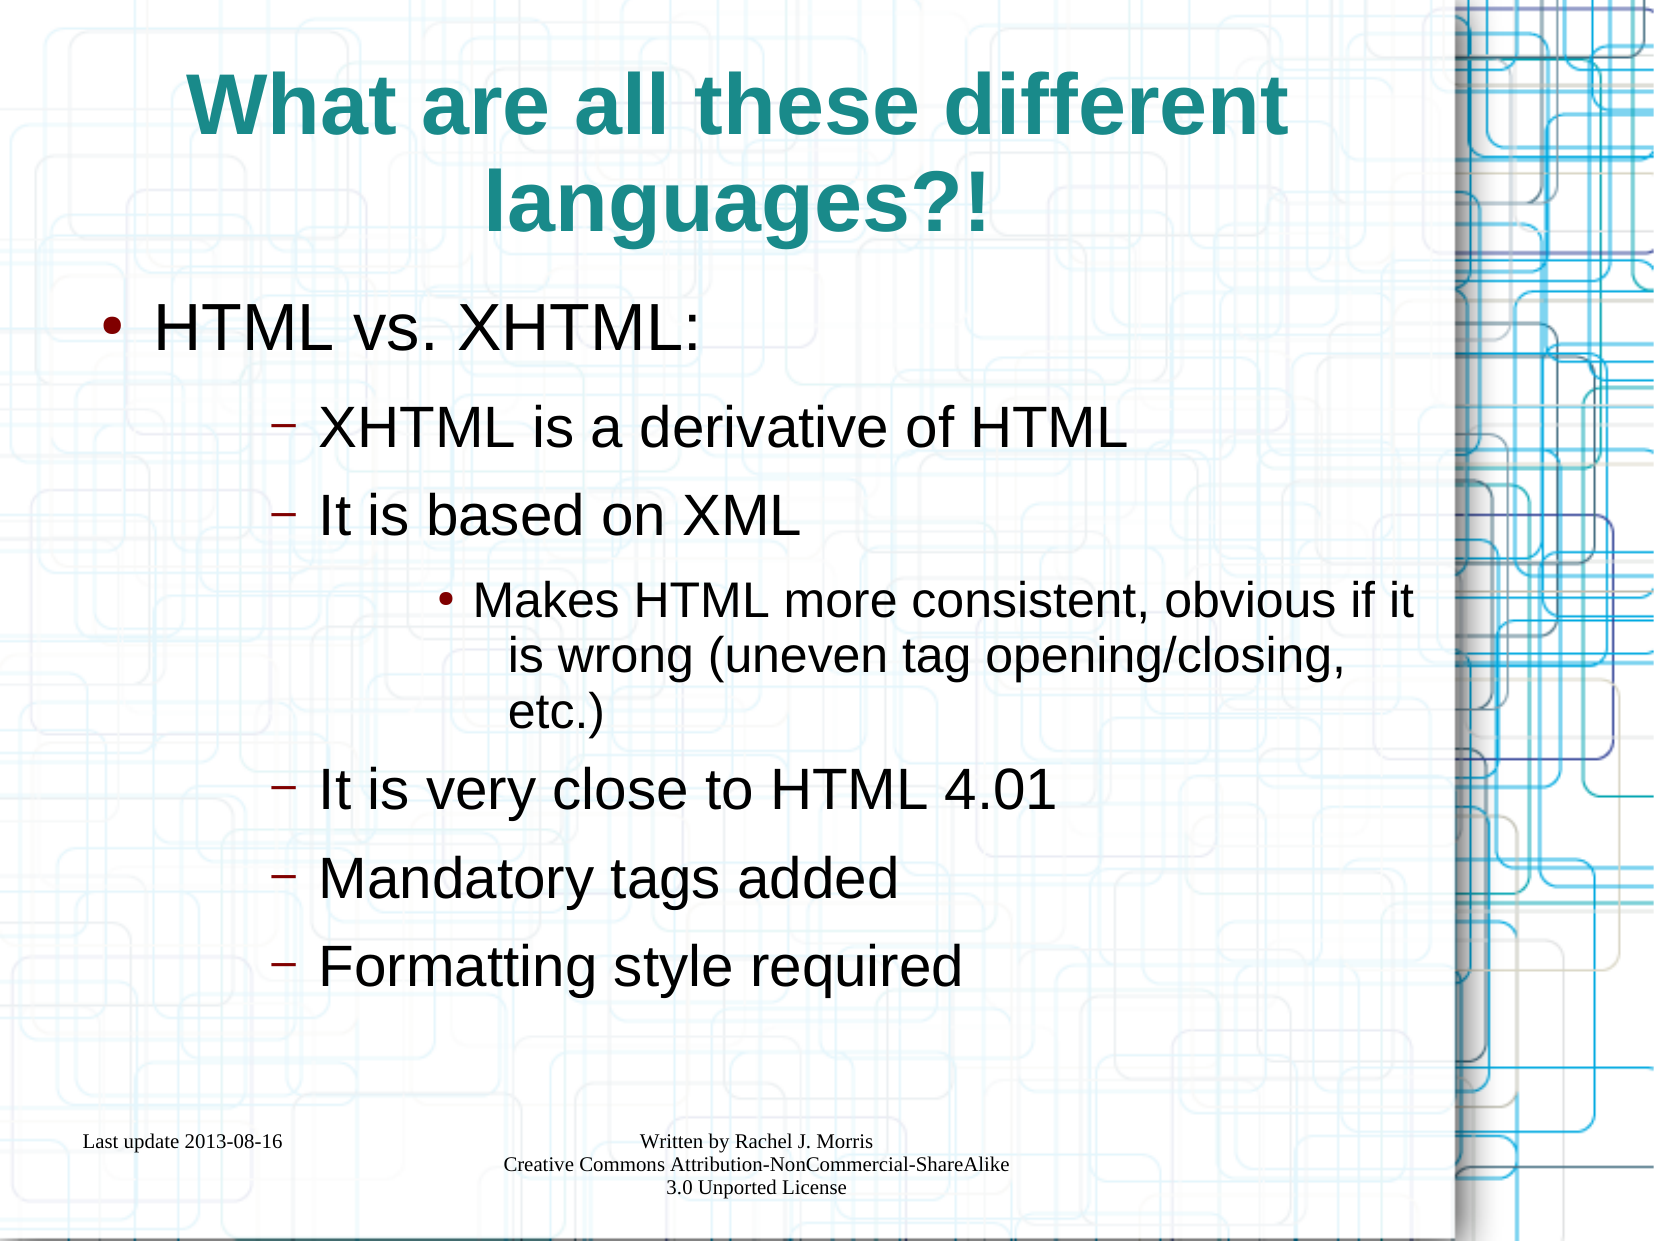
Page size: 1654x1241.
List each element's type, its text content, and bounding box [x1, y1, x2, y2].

list HTML vs. XHTML: XHTML is a derivative of HTML It is based on XML Makes HTML more consistent, obvious if it is wrong (uneven tag opening/closing, etc.) It is very close to HTML 4.01 Mandatory tags added Formatting style required [82, 290, 1418, 1010]
picture [0, 0, 1654, 1241]
title What are all these different languages?! [59, 49, 1418, 257]
